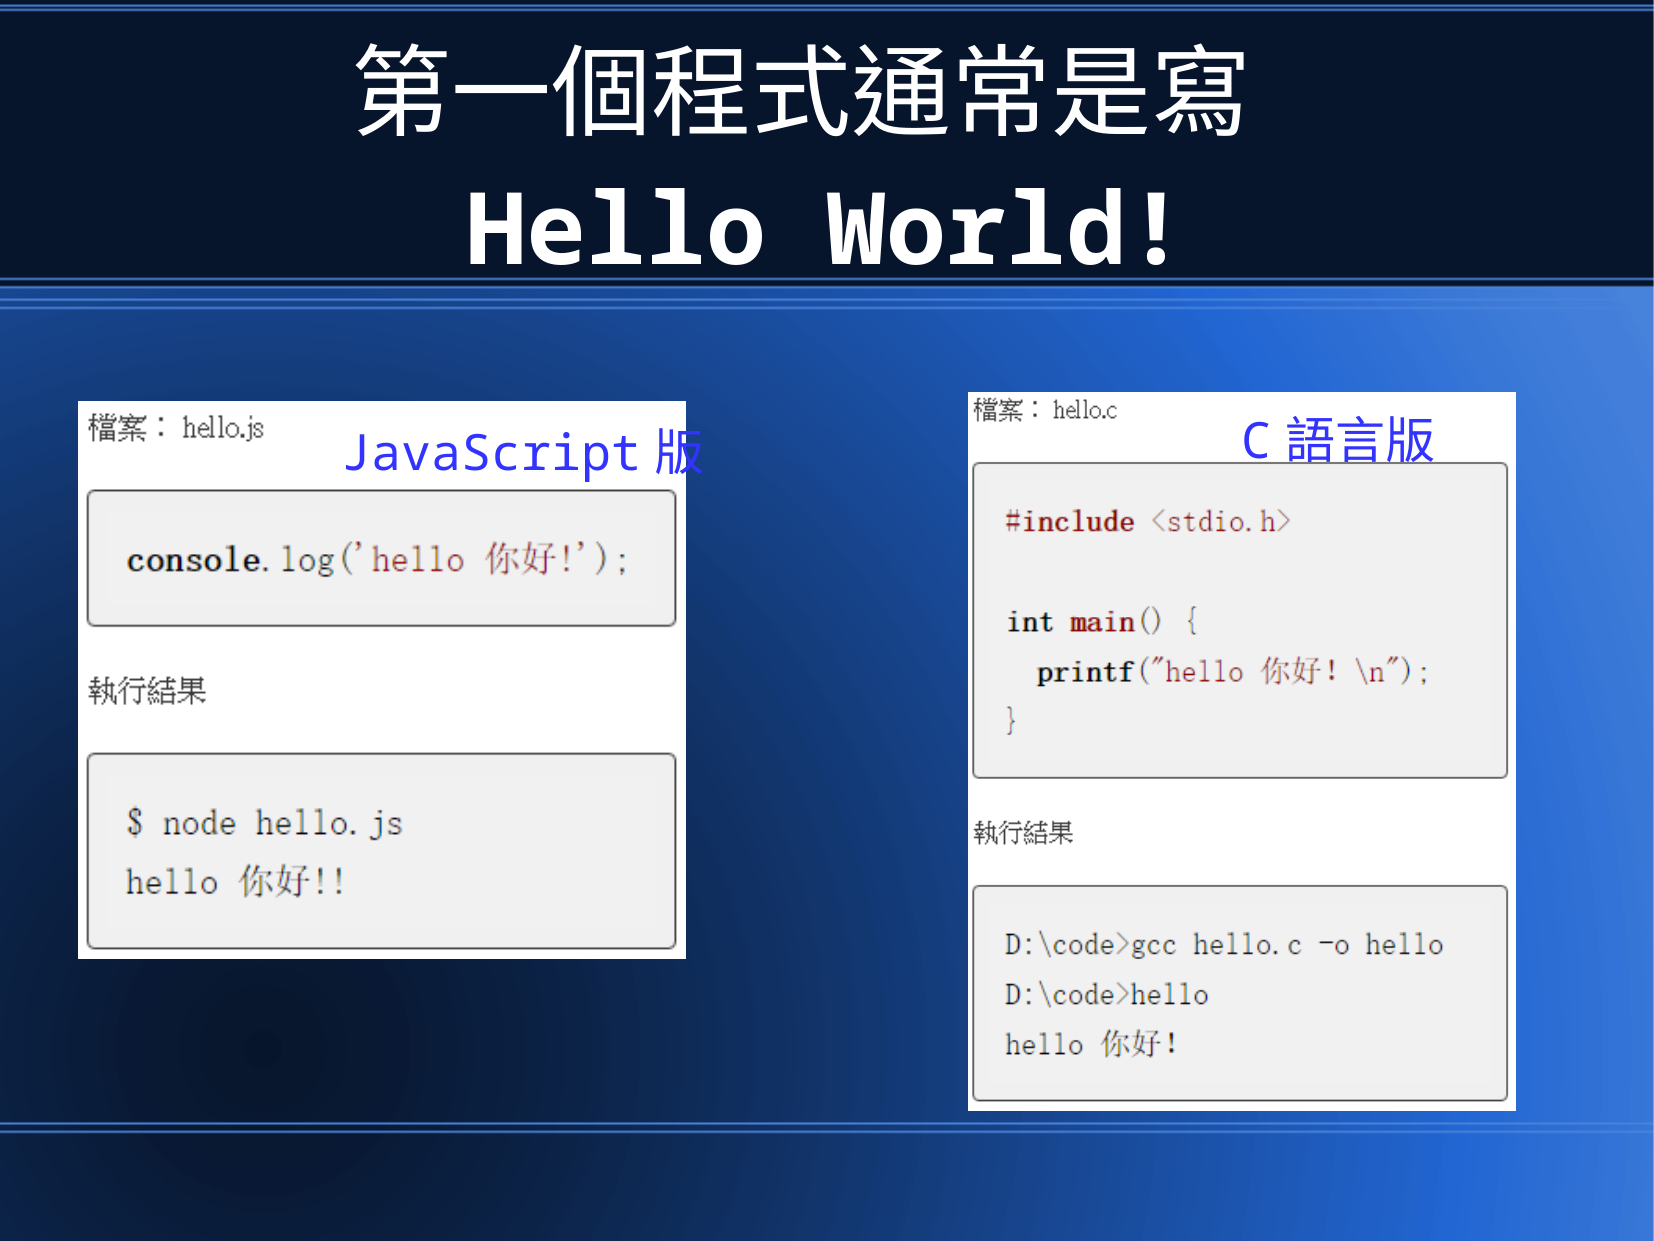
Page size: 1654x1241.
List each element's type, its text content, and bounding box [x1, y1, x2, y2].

picture [0, 0, 1654, 1241]
title 第一個程式通常是寫 Hello World! [82, 32, 1571, 273]
text_box JavaScript版 [326, 405, 669, 481]
text_box C語言版 [1226, 393, 1444, 468]
